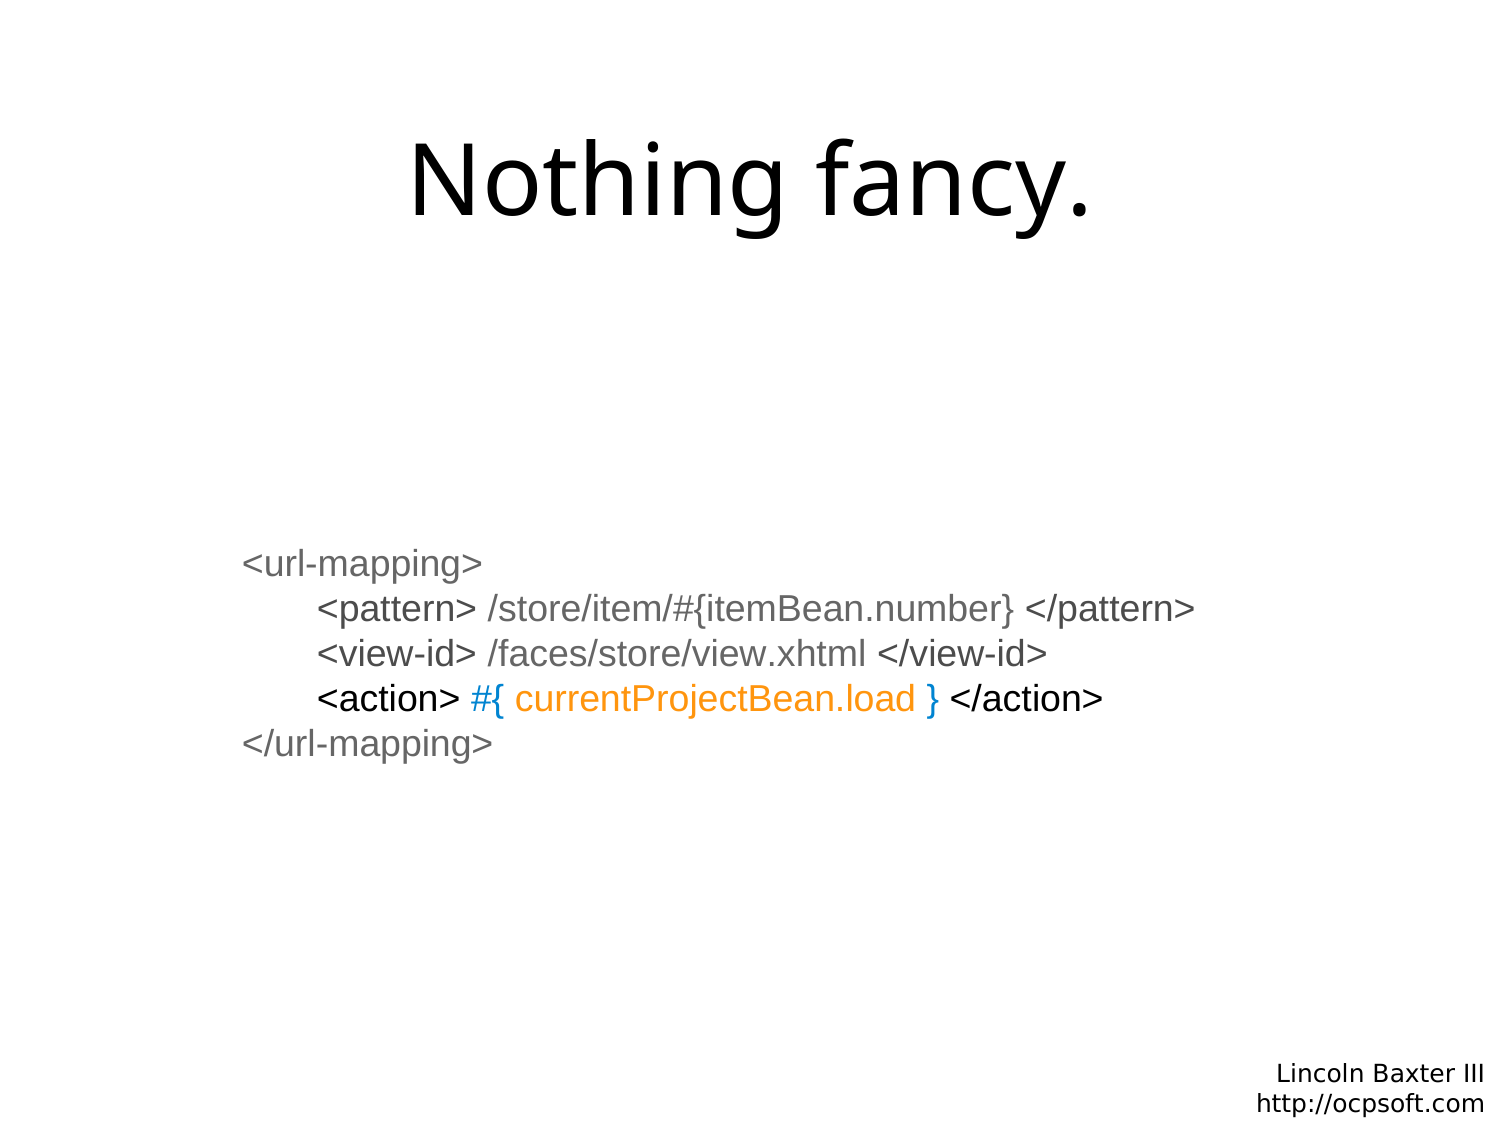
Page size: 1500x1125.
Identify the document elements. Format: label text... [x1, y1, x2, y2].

title Nothing fancy. [75, 104, 1425, 246]
text_box <url-mapping> <pattern> /store/item/#{itemBean.number} </pattern> <view-id> /faces/store/view.xhtml </view-id> <action> #{ currentProjectBean.load } </action> </url-mapping> [227, 531, 1286, 772]
